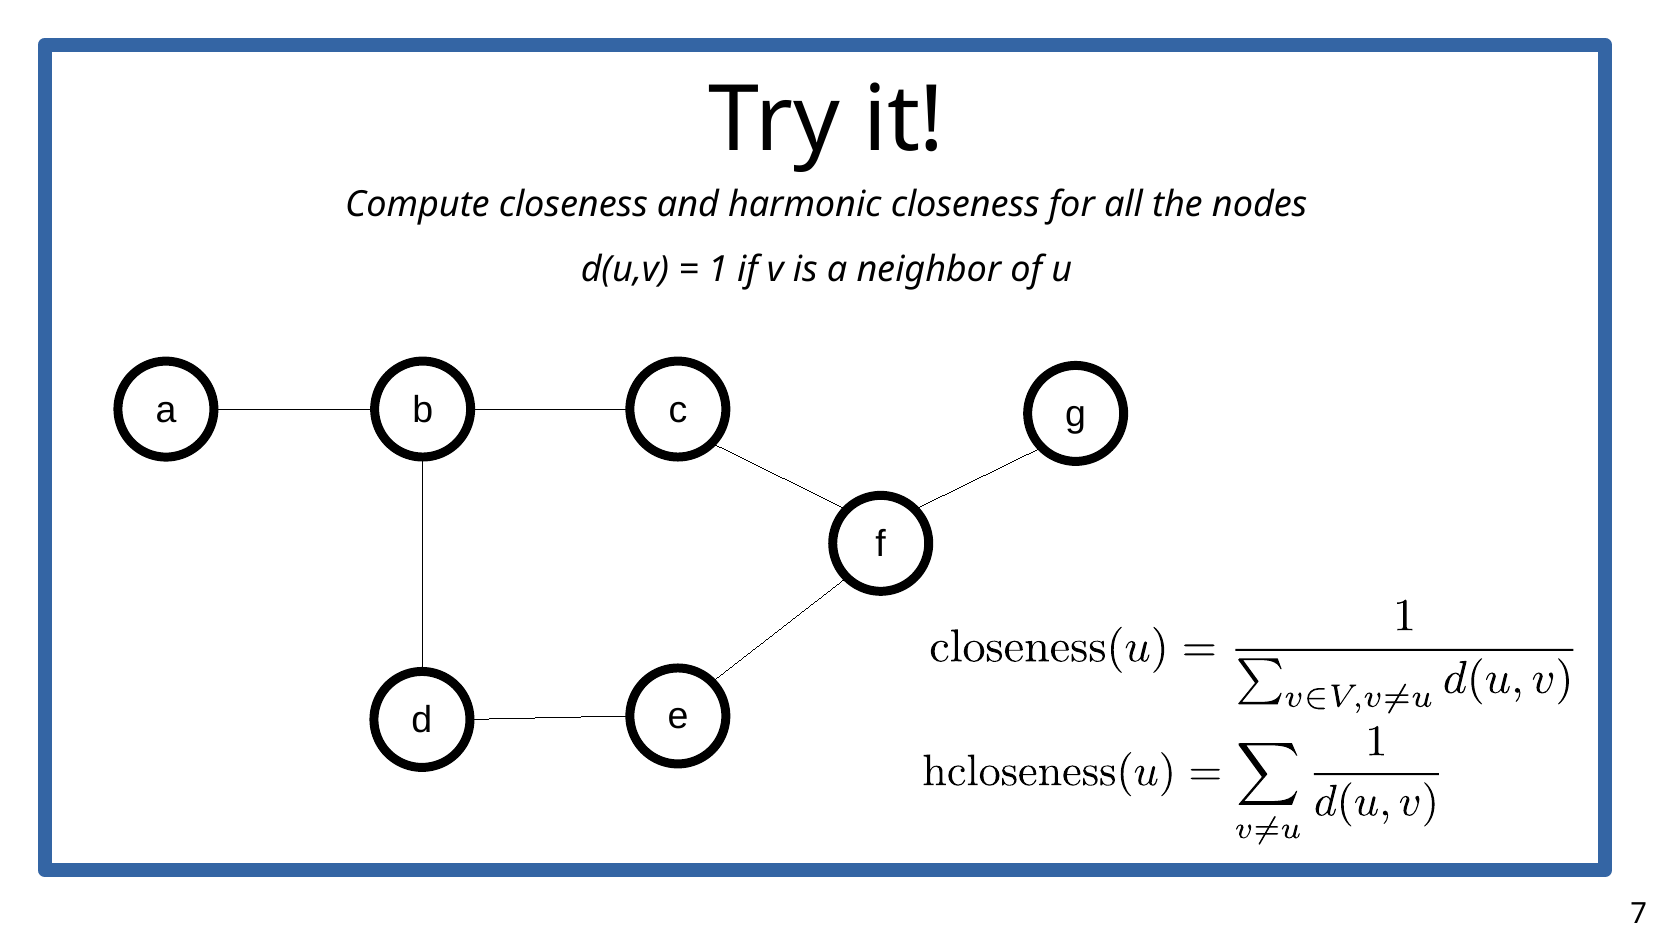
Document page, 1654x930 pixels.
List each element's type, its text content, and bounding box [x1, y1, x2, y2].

list Compute closeness and harmonic closeness for all the nodes d(u,v) = 1 if v is a neighbor of u [82, 177, 1571, 293]
text_box d [373, 671, 470, 768]
text_box e [629, 667, 726, 764]
text_box [929, 599, 1574, 714]
text_box [922, 725, 1439, 845]
text_box a [117, 361, 214, 458]
text_box c [629, 361, 726, 458]
title Try it! [82, 52, 1571, 177]
text_box f [832, 495, 929, 592]
text_box b [374, 361, 471, 458]
text_box g [1027, 365, 1124, 462]
